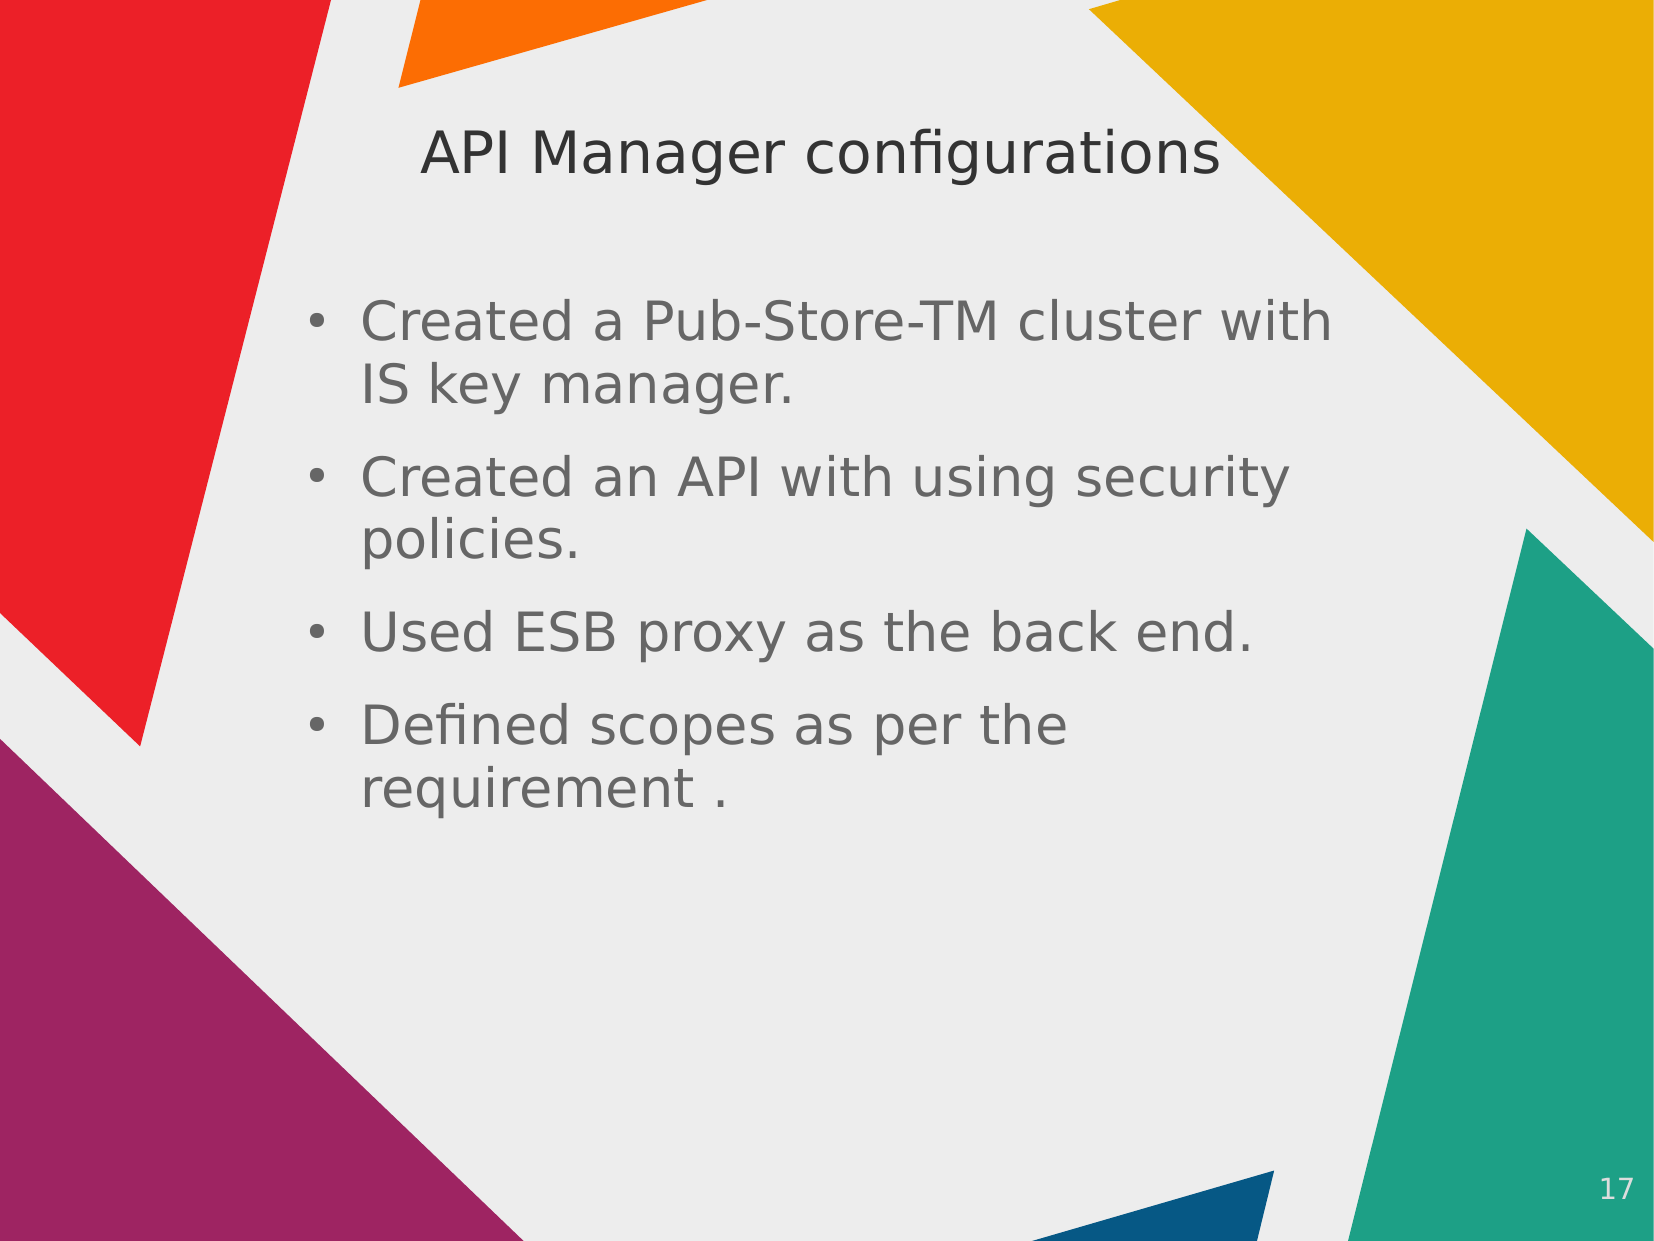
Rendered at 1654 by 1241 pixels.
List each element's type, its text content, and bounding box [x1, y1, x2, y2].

title API Manager configurations [289, 49, 1372, 257]
list Created a Pub-Store-TM cluster with IS key manager. Created an API with using security policies. Used ESB proxy as the back end. Defined scopes as per the requirement . [289, 290, 1372, 1090]
